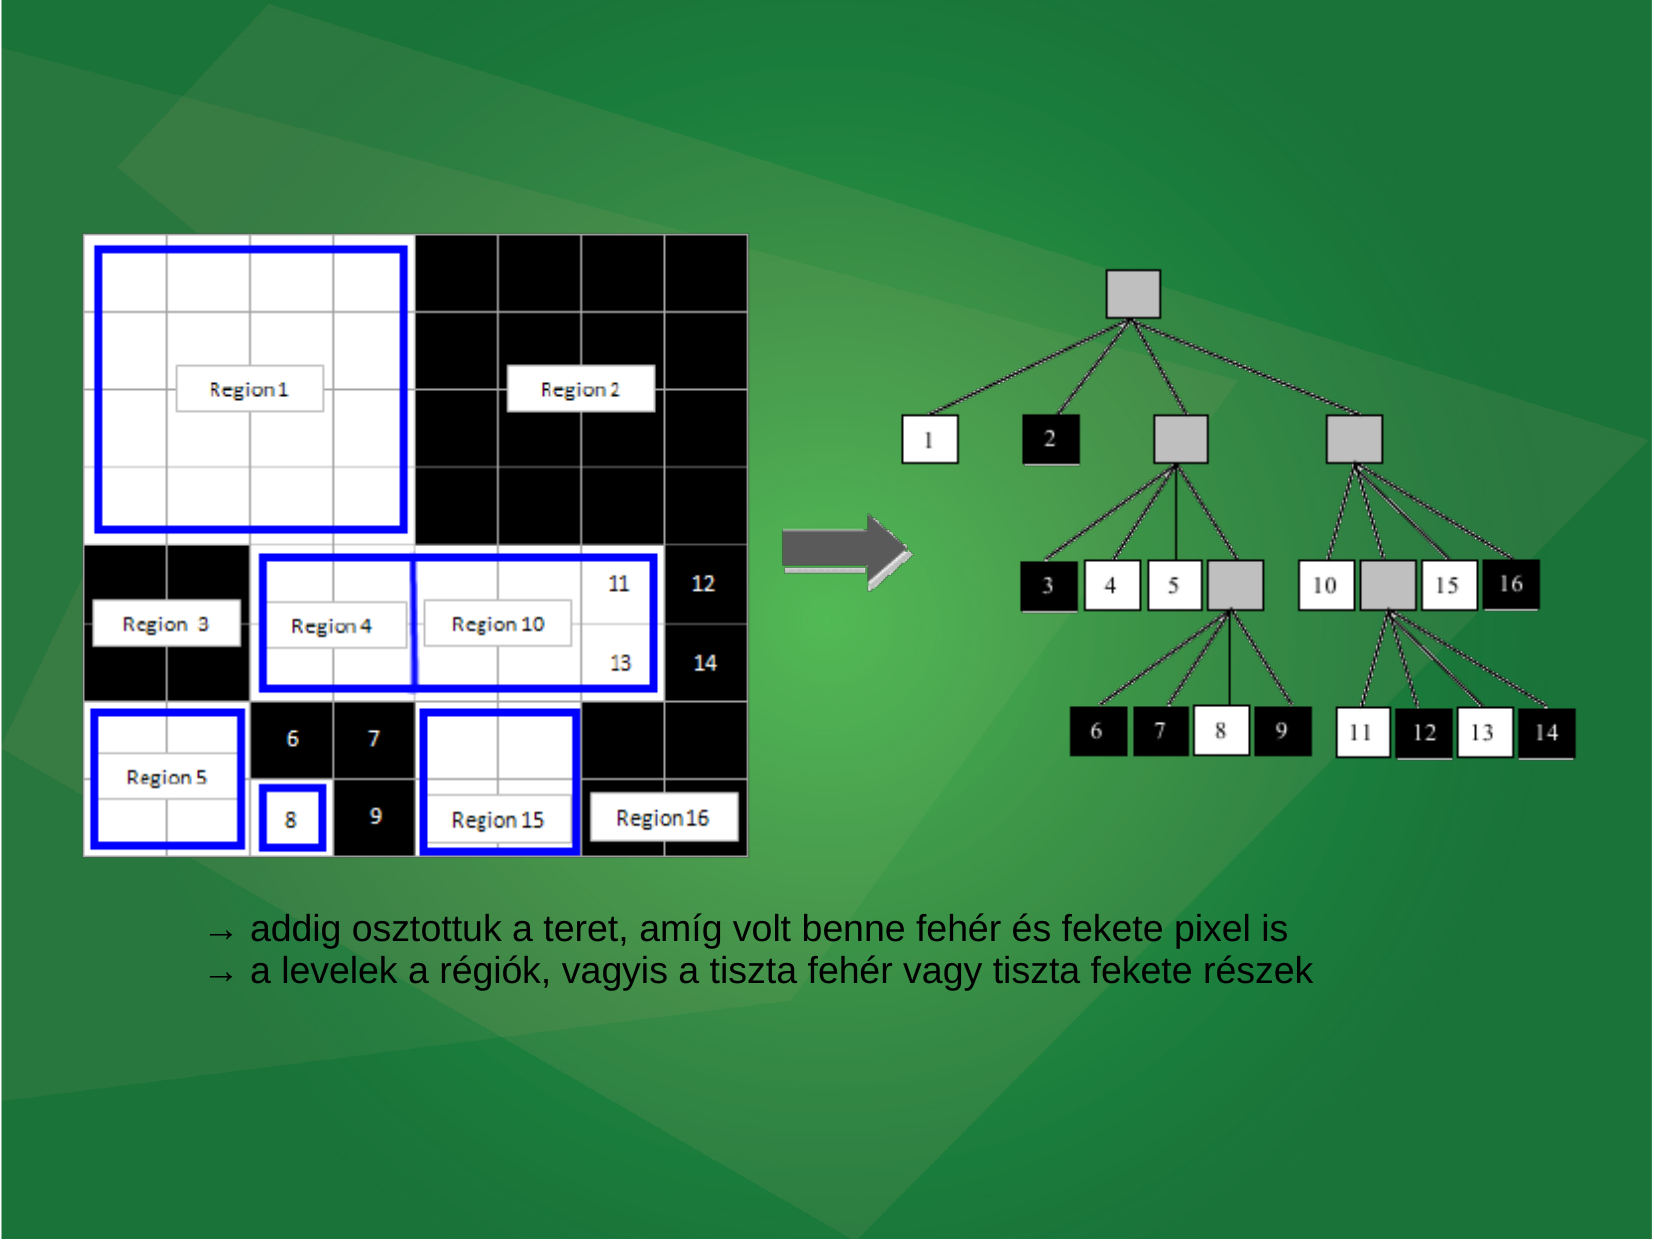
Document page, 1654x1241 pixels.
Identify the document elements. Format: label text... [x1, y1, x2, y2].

text_box → addig osztottuk a teret, amíg volt benne fehér és fekete pixel is → a levelek a régiók, vagyis a tiszta fehér vagy tiszta fekete részek [187, 900, 1426, 999]
picture [0, 0, 1652, 1241]
